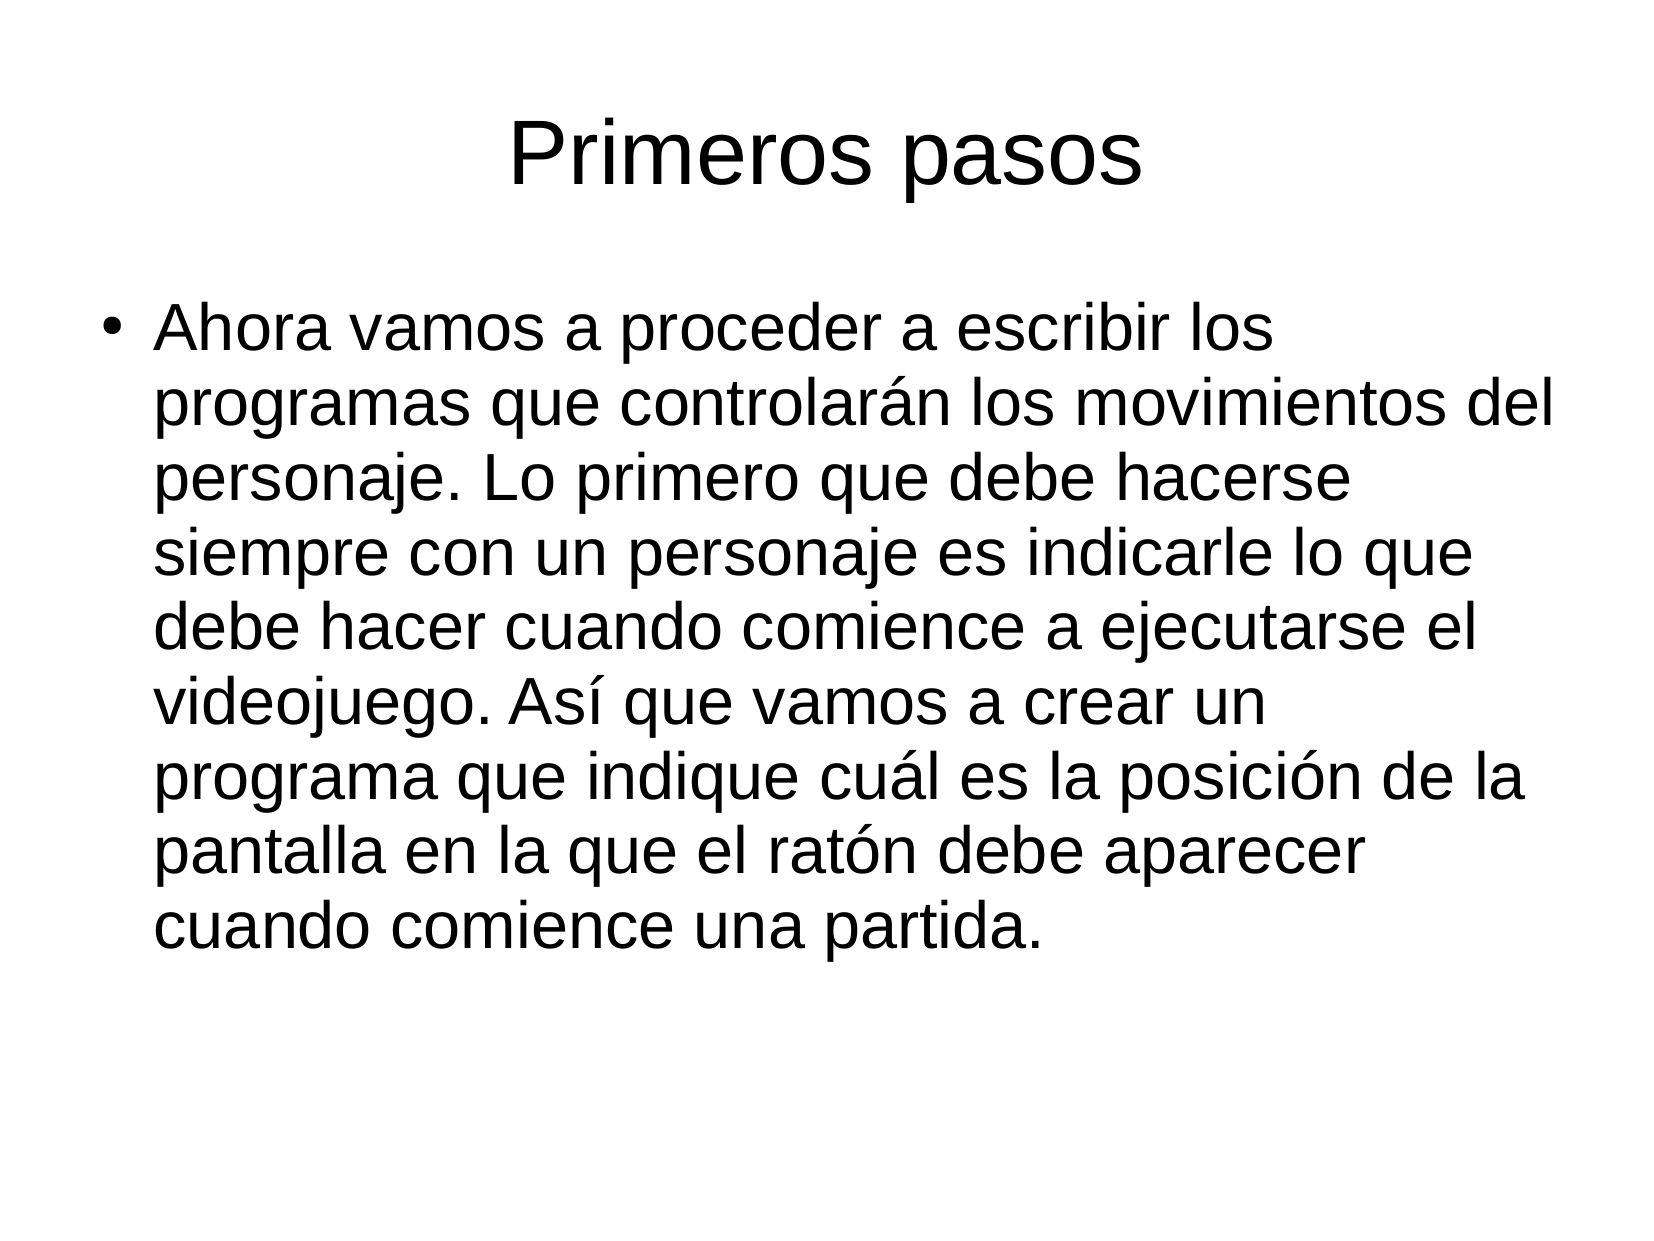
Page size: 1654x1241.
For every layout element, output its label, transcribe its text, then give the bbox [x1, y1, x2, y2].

title Primeros pasos [82, 49, 1571, 257]
list Ahora vamos a proceder a escribir los programas que controlarán los movimientos del personaje. Lo primero que debe hacerse siempre con un personaje es indicarle lo que debe hacer cuando comience a ejecutarse el videojuego. Así que vamos a crear un programa que indique cuál es la posición de la pantalla en la que el ratón debe aparecer cuando comience una partida. [82, 290, 1571, 1010]
